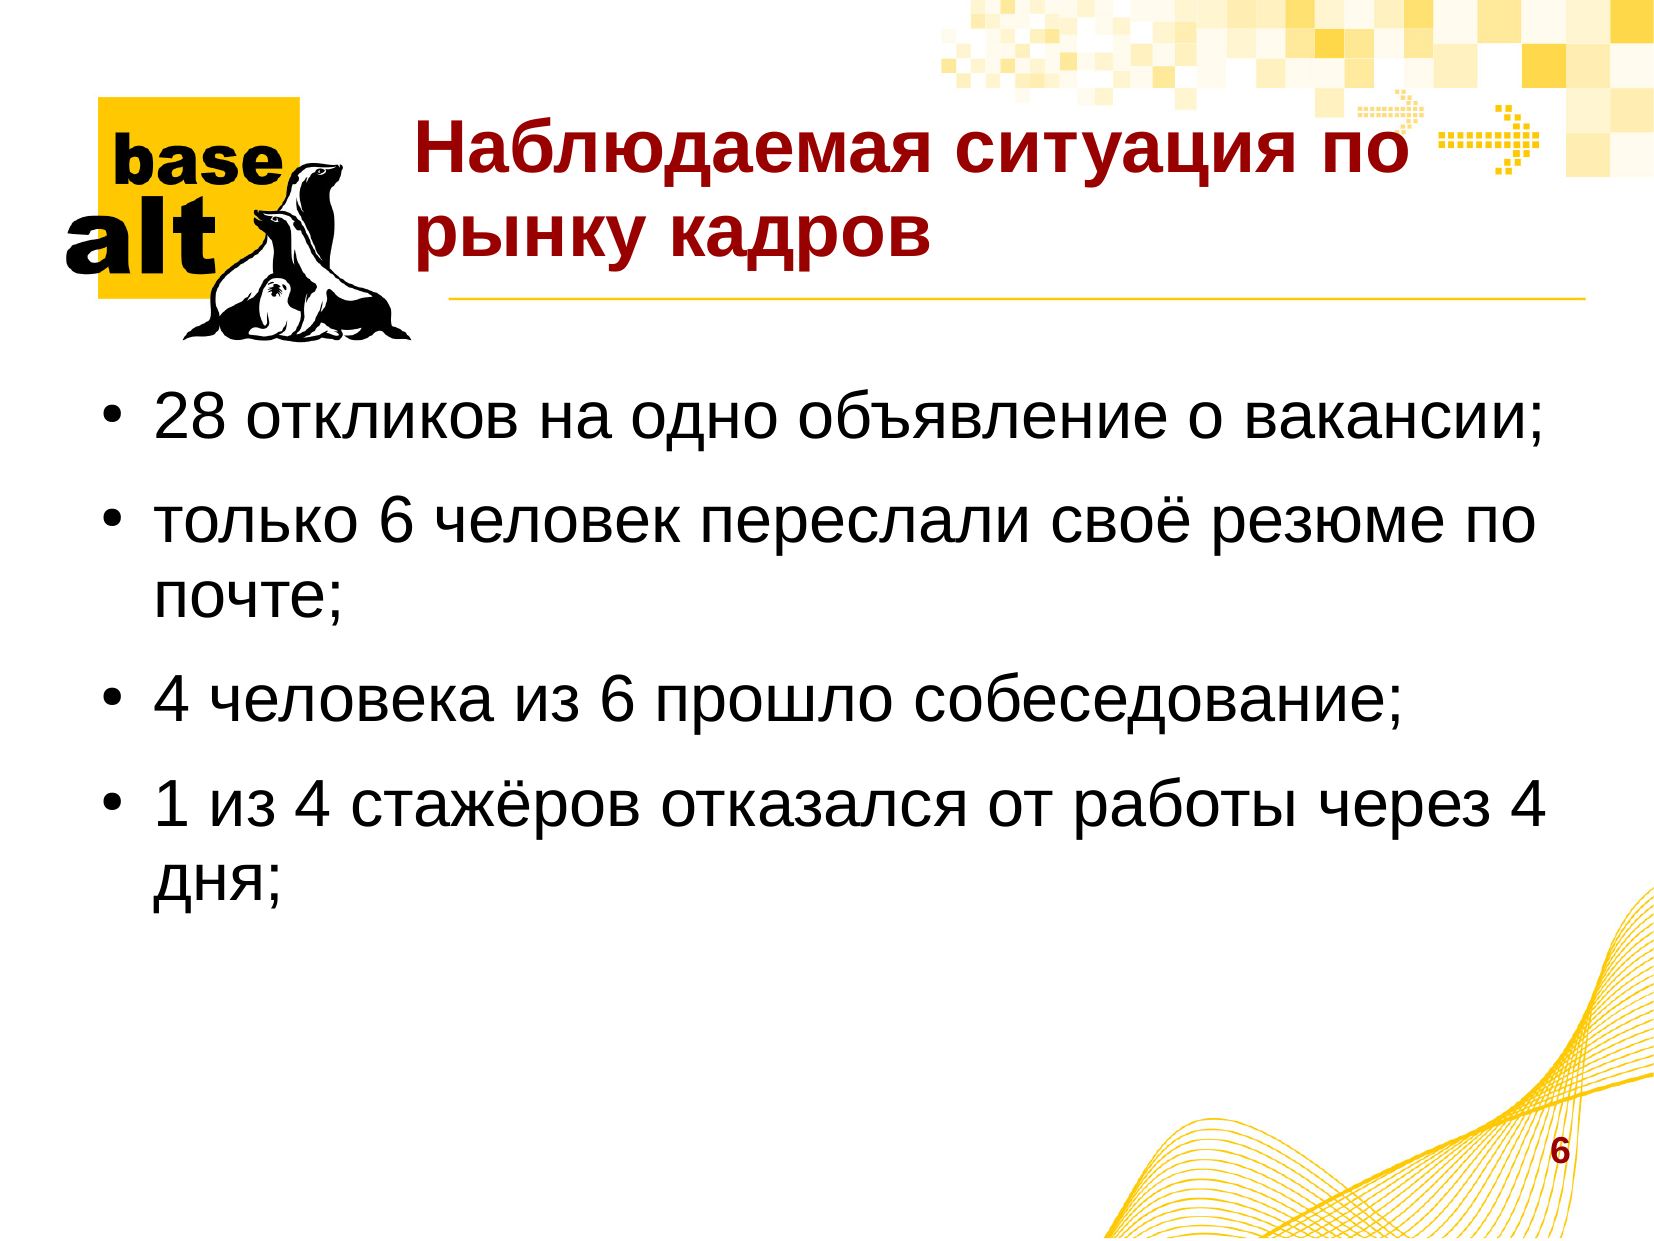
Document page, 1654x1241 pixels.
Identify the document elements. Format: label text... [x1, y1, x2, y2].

list 28 откликов на одно объявление о вакансии; только 6 человек переслали своё резюме по почте; 4 человека из 6 прошло собеседование; 1 из 4 стажёров отказался от работы через 4 дня; [82, 377, 1571, 1010]
title Наблюдаемая ситуация по рынку кадров [413, 82, 1571, 296]
picture [0, 0, 1654, 1241]
